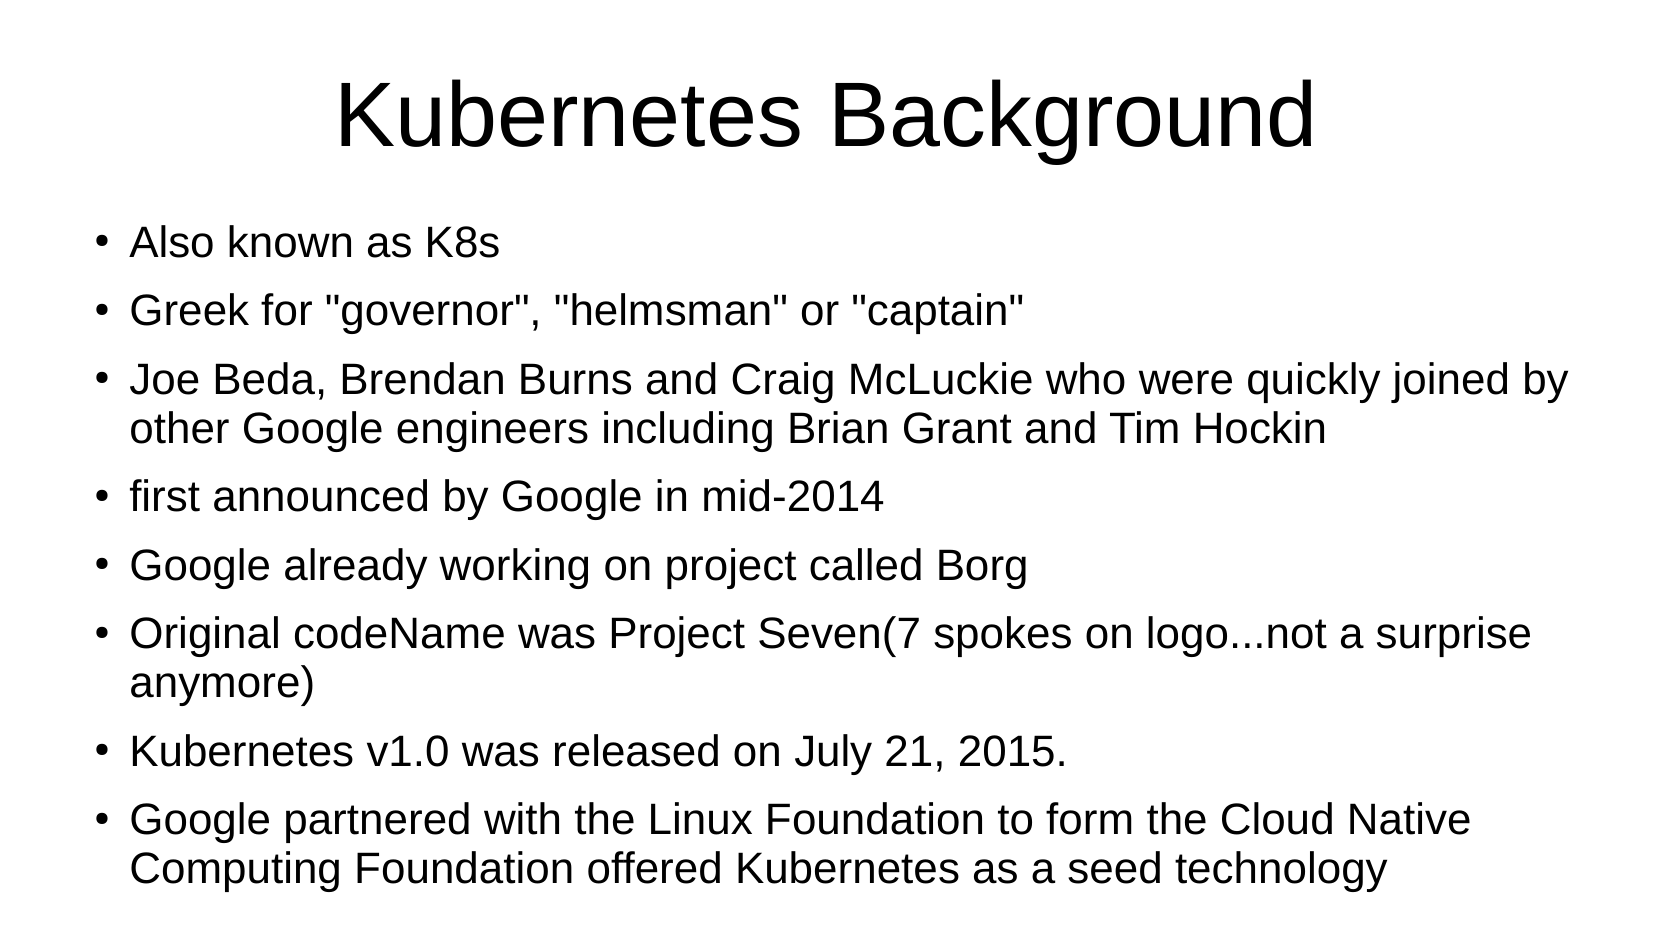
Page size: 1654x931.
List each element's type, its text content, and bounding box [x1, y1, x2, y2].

title Kubernetes Background [82, 37, 1571, 193]
list Also known as K8s Greek for "governor", "helmsman" or "captain" Joe Beda, Brendan Burns and Craig McLuckie who were quickly joined by other Google engineers including Brian Grant and Tim Hockin first announced by Google in mid-2014 Google already working on project called Borg Original codeName was Project Seven(7 spokes on logo...not a surprise anymore) Kubernetes v1.0 was released on July 21, 2015. Google partnered with the Linux Foundation to form the Cloud Native Computing Foundation offered Kubernetes as a seed technology [82, 217, 1595, 910]
